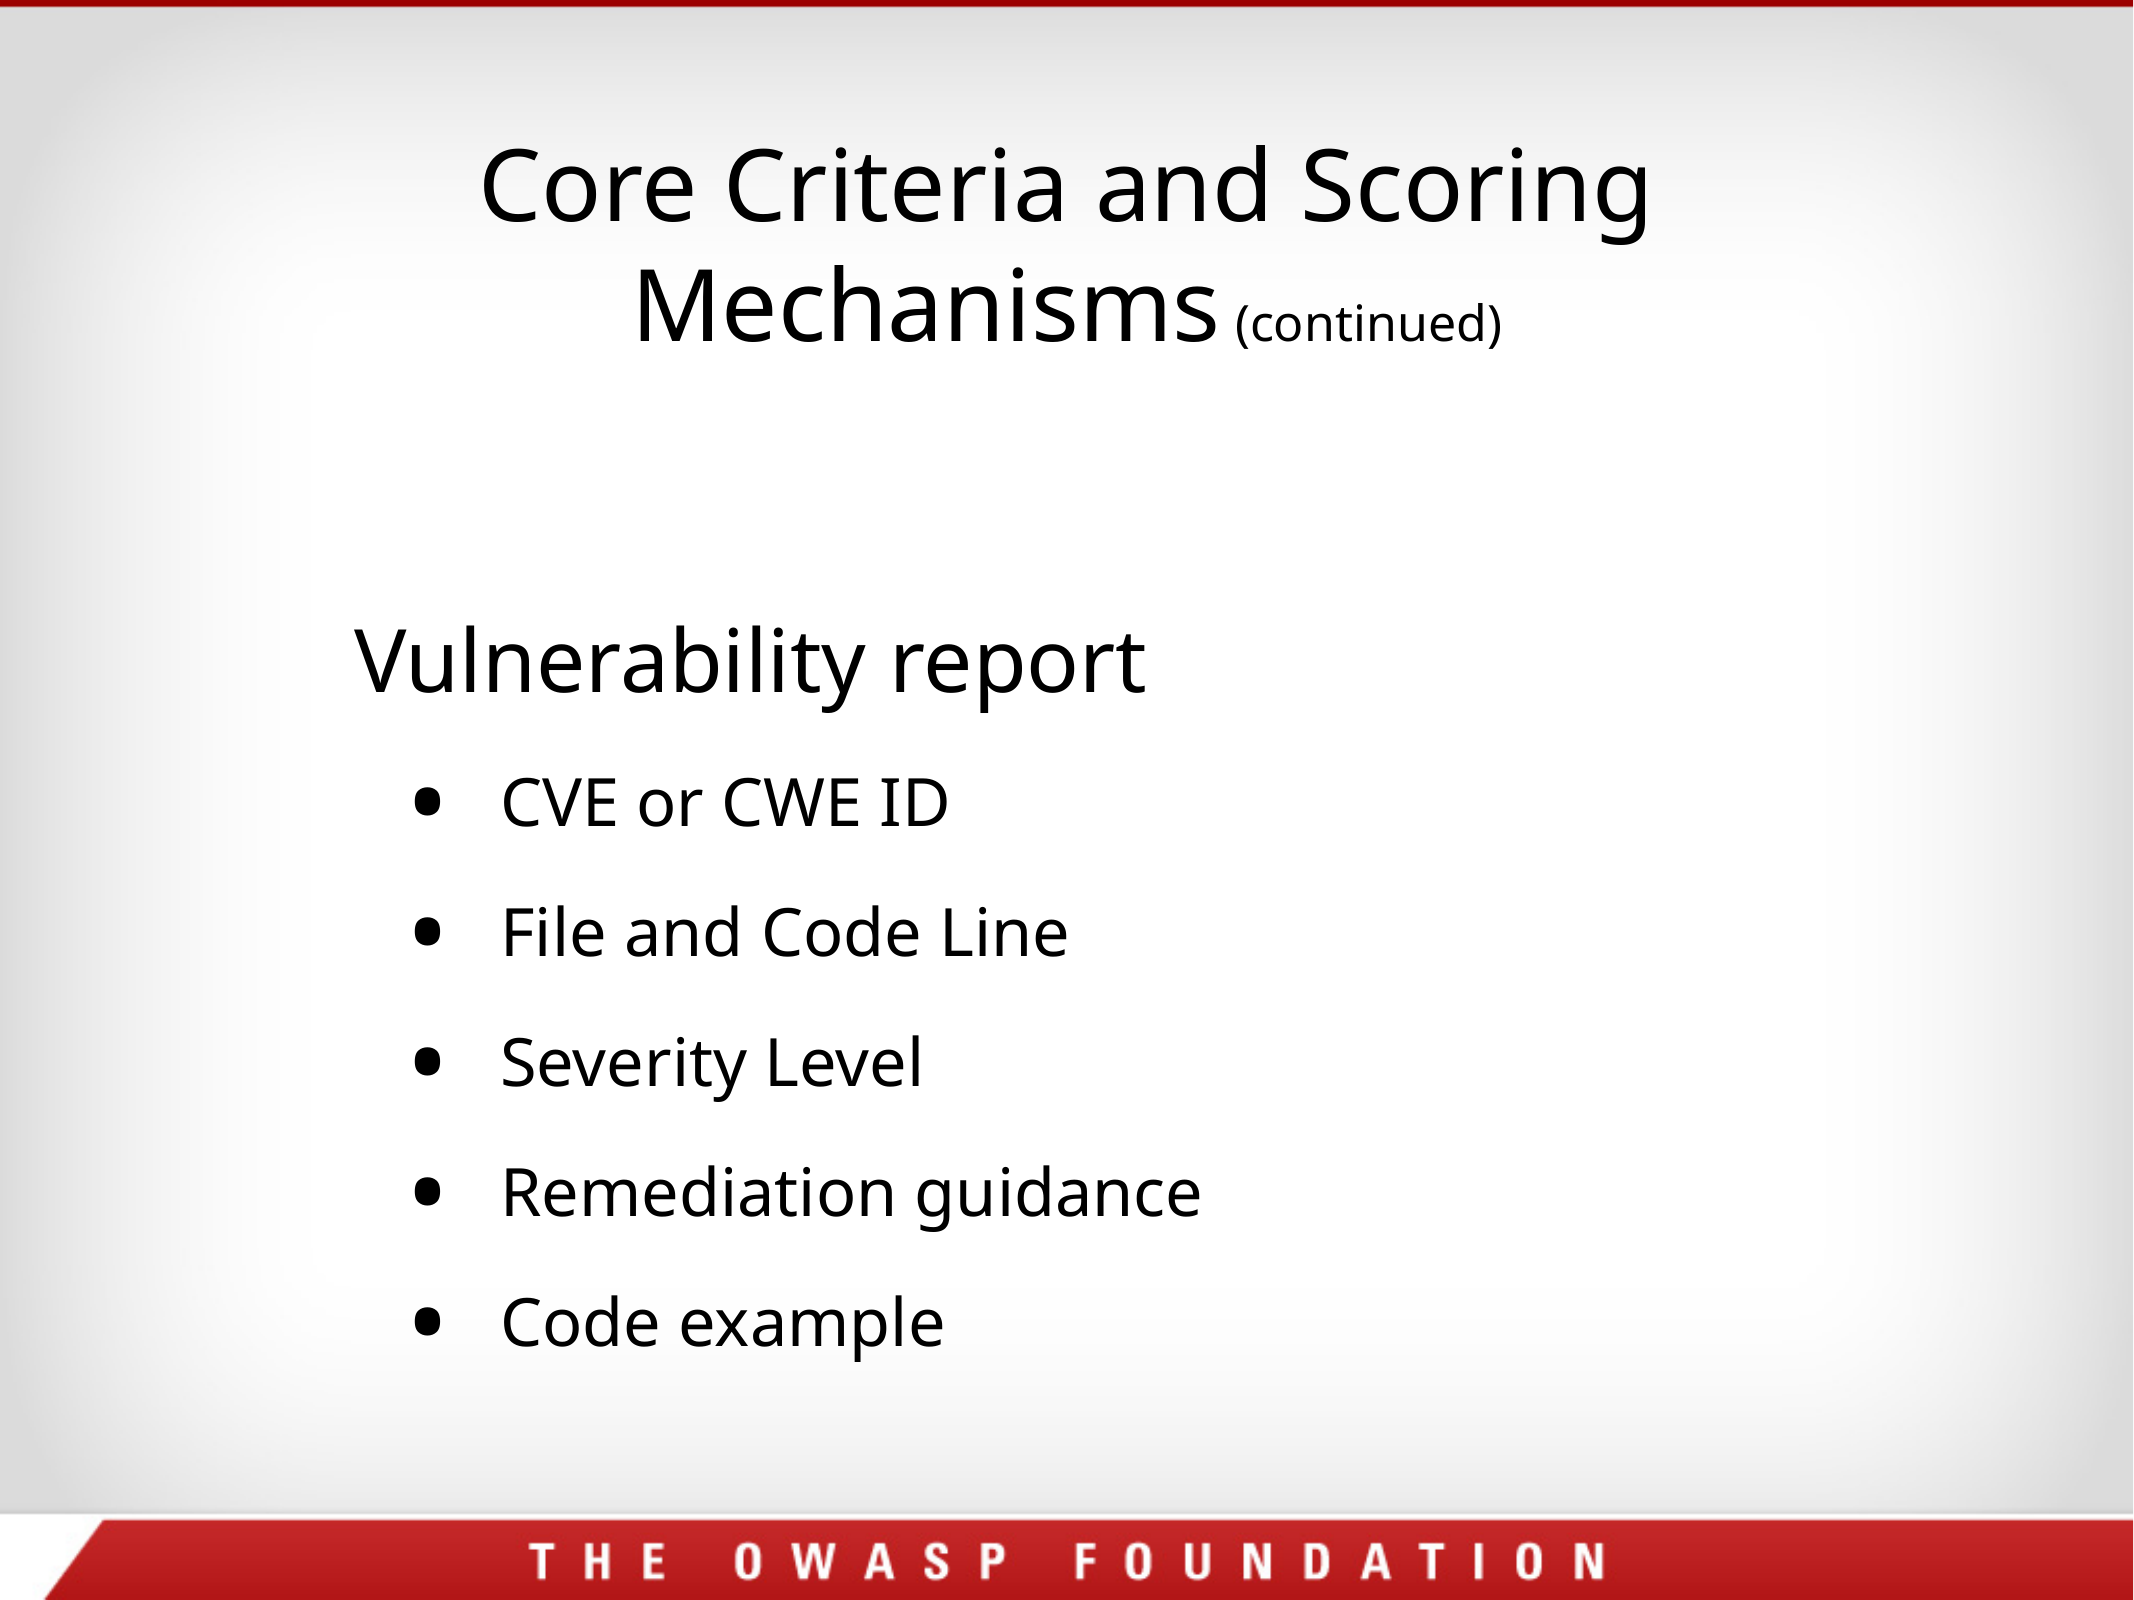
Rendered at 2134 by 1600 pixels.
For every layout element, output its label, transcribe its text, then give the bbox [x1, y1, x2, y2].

picture [0, 0, 2134, 1600]
title Core Criteria and Scoring Mechanisms (continued) [208, 22, 1925, 454]
list Vulnerability report CVE or CWE ID File and Code Line Severity Level Remediation guidance Code example [208, 454, 1925, 1510]
